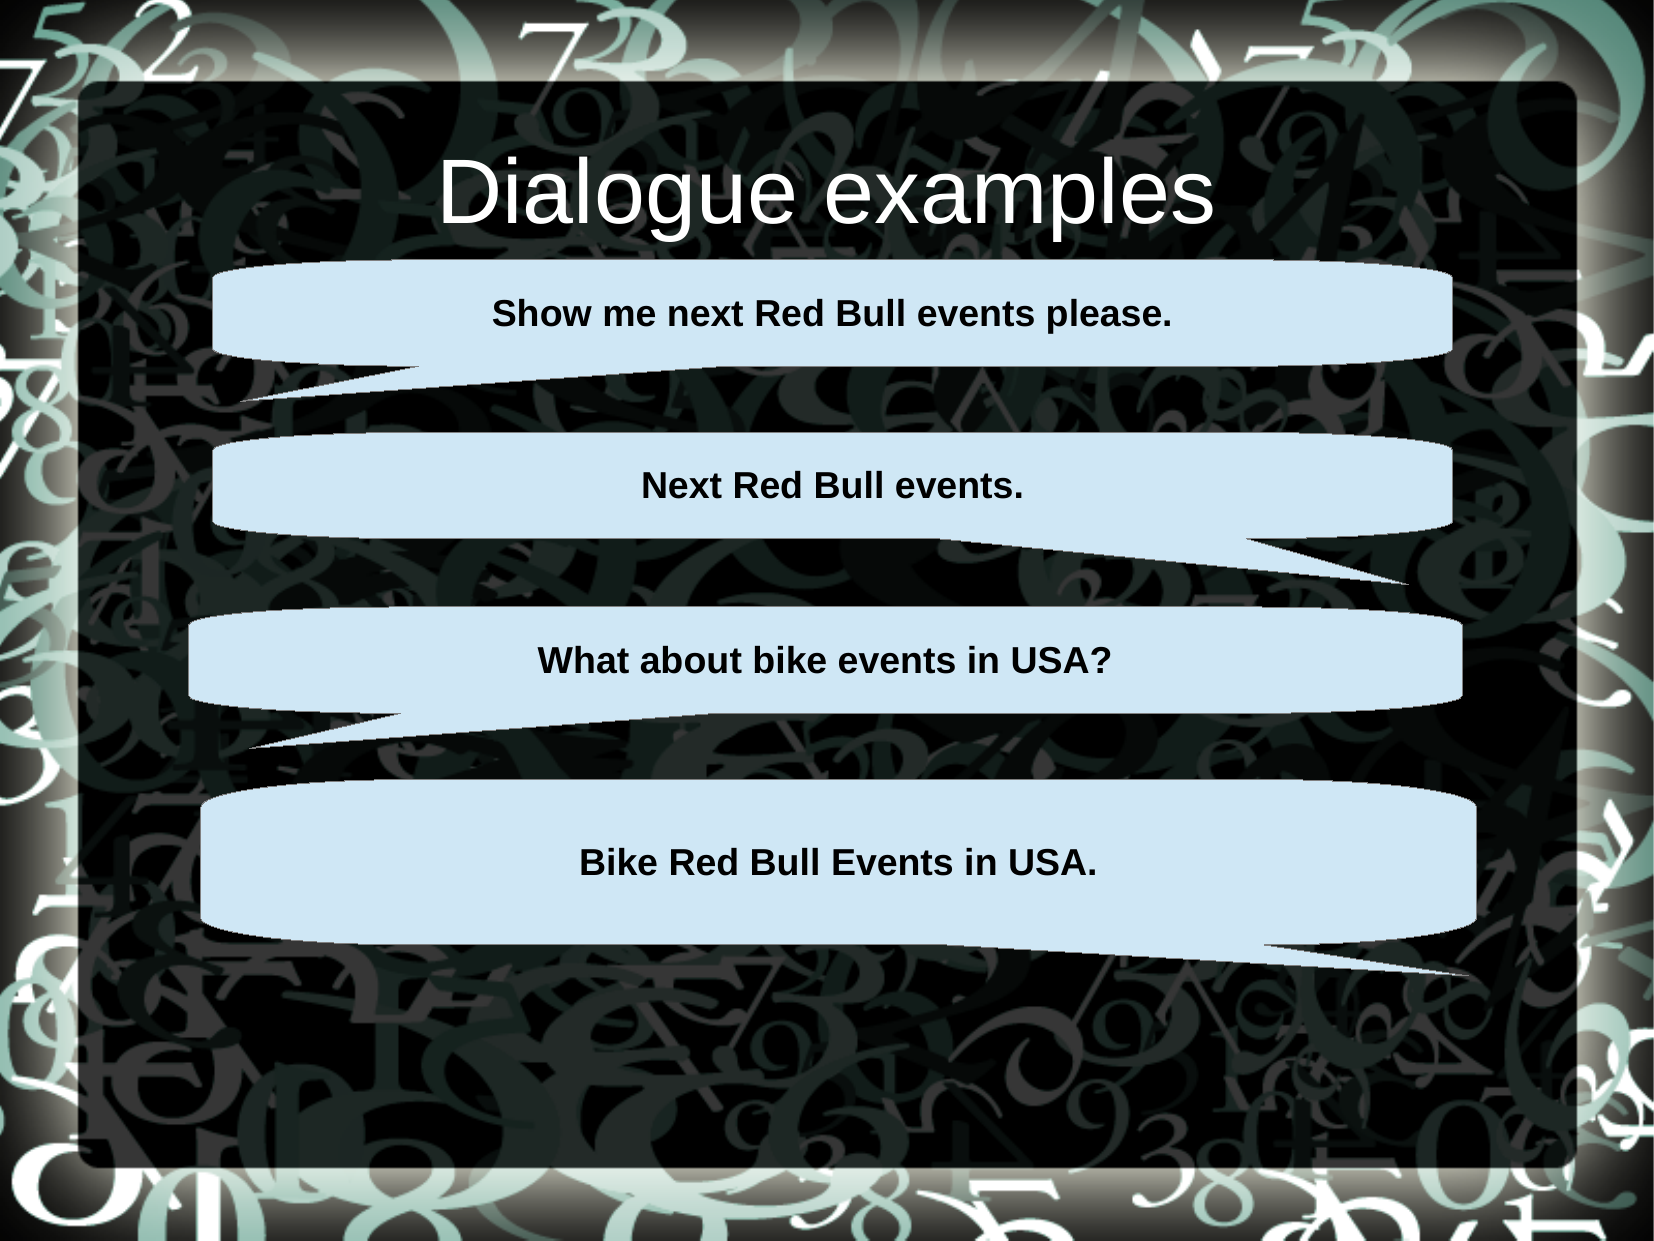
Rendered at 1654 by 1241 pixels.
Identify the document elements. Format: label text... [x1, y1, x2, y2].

text_box Show me next Red Bull events please. [212, 259, 1453, 402]
title Dialogue examples [82, 103, 1571, 281]
text_box Bike Red Bull Events in USA. [200, 779, 1477, 976]
text_box What about bike events in USA? [188, 606, 1463, 749]
text_box Next Red Bull events. [212, 432, 1453, 585]
picture [0, 0, 1654, 1241]
